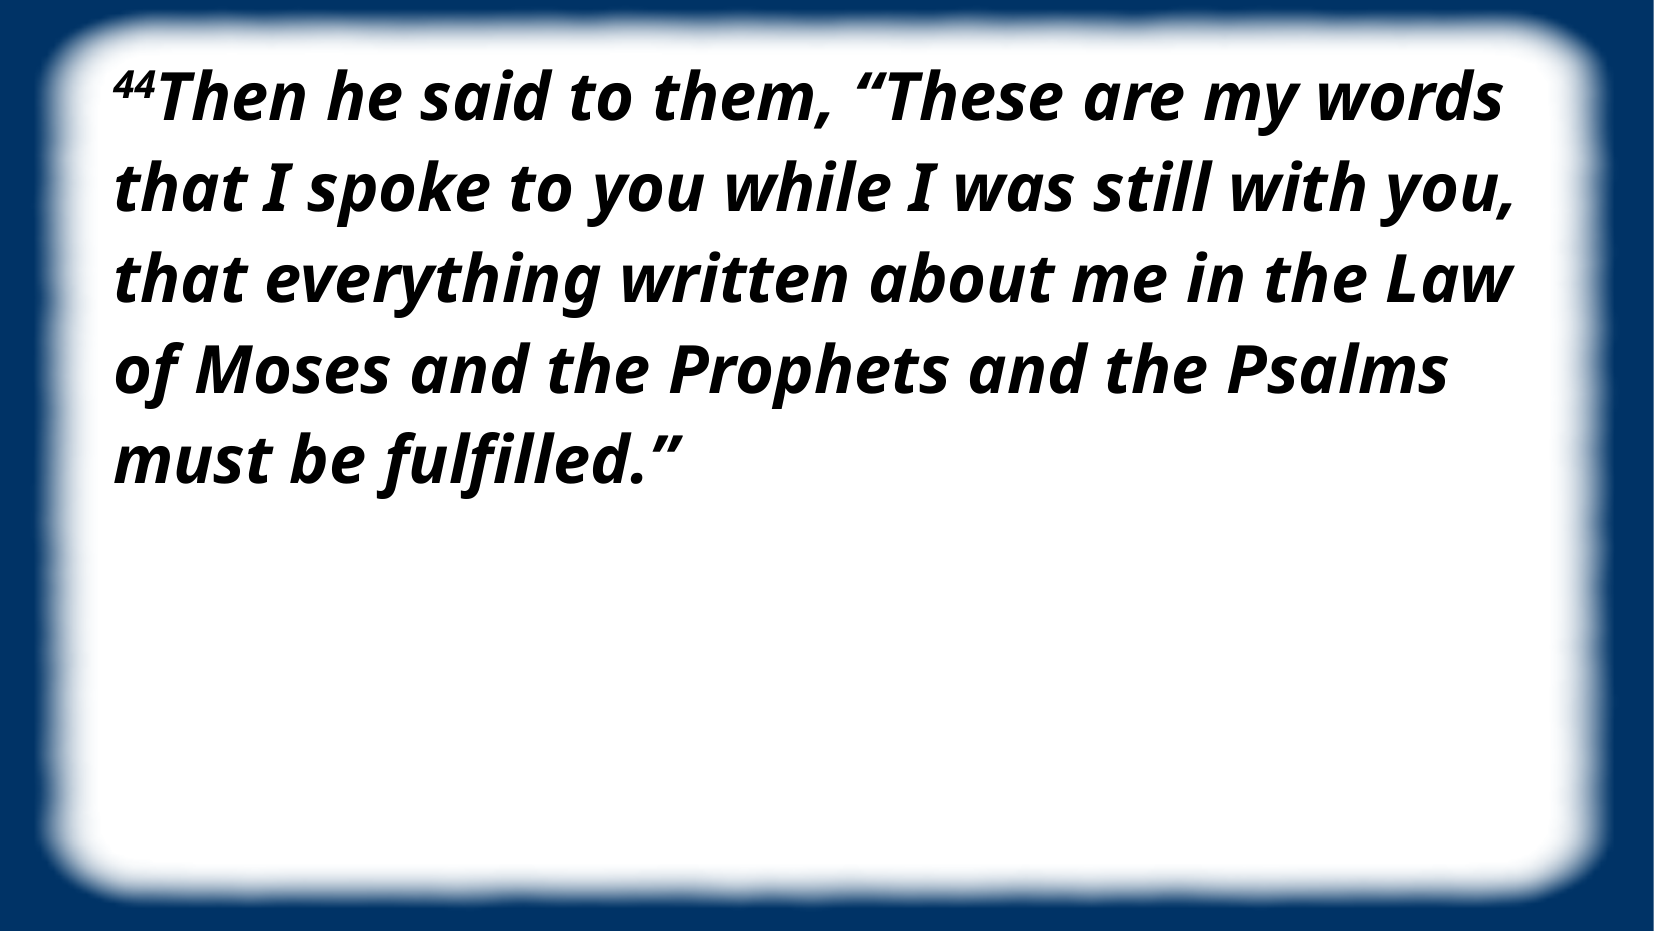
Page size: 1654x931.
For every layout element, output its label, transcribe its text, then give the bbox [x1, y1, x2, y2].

picture [0, 0, 1654, 931]
text_box 44Then he said to them, “These are my words that I spoke to you while I was still with you, that everything written about me in the Law of Moses and the Prophets and the Psalms must be fulfilled.” [98, 42, 1569, 520]
